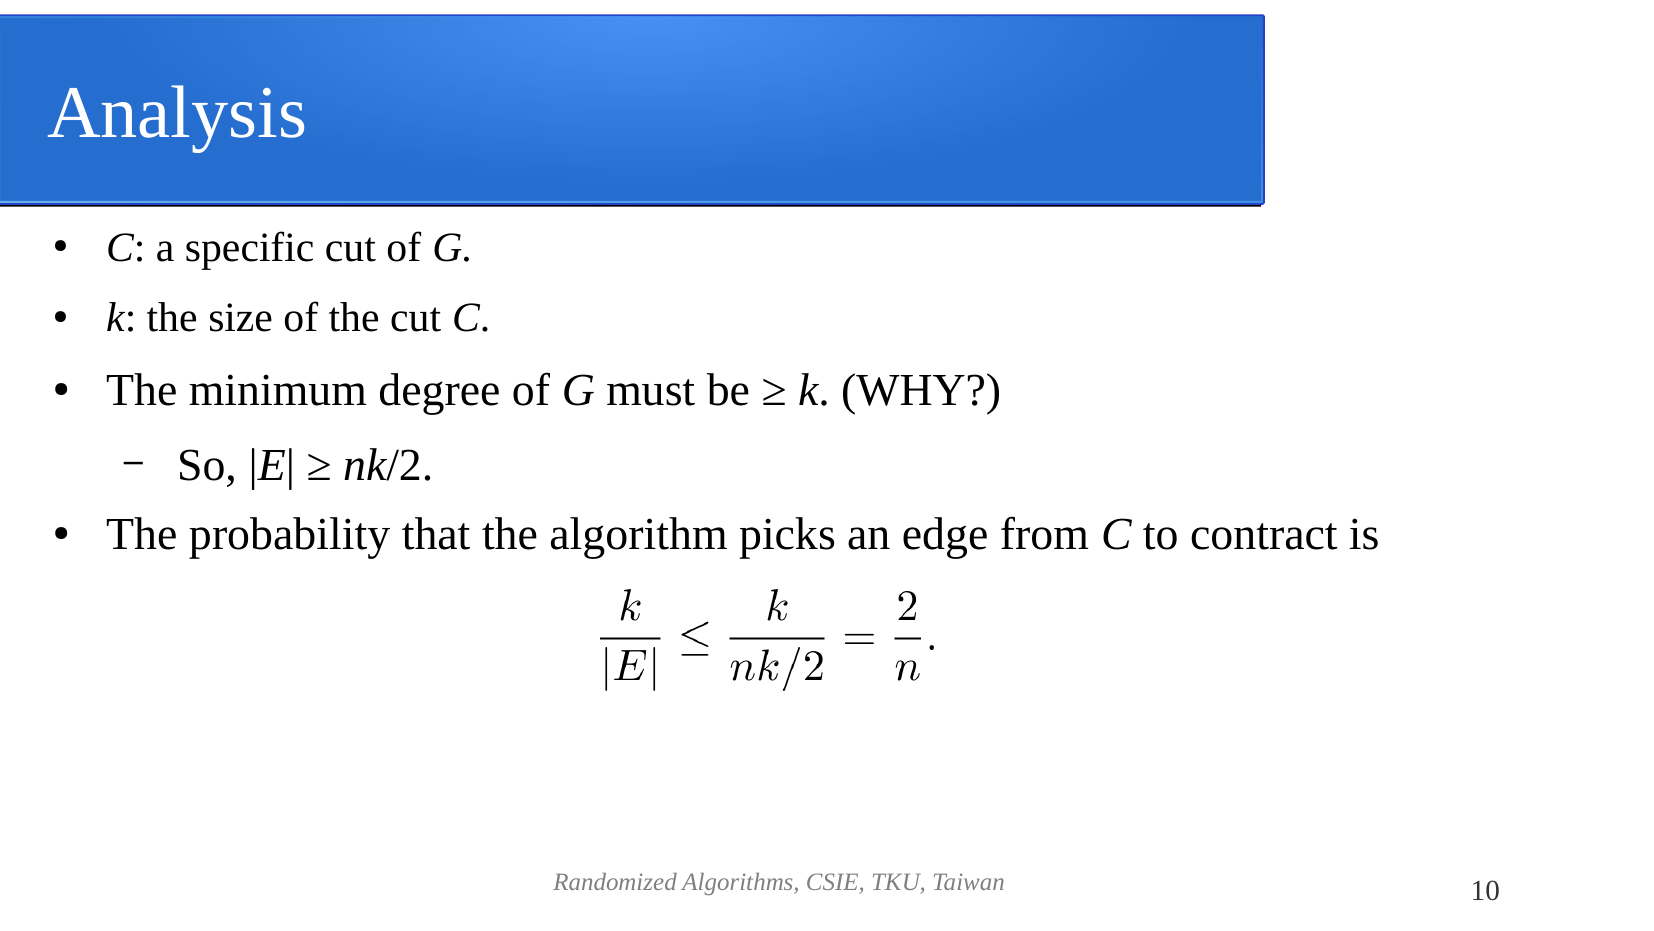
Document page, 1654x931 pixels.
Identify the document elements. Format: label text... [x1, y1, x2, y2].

title Analysis [47, 35, 1199, 189]
picture [600, 589, 934, 691]
list C: a specific cut of G. k: the size of the cut C. The minimum degree of G must be ≥ k. (WHY?) So, |E| ≥ nk/2. The probability that the algorithm picks an edge from C to contract is [35, 224, 1524, 764]
